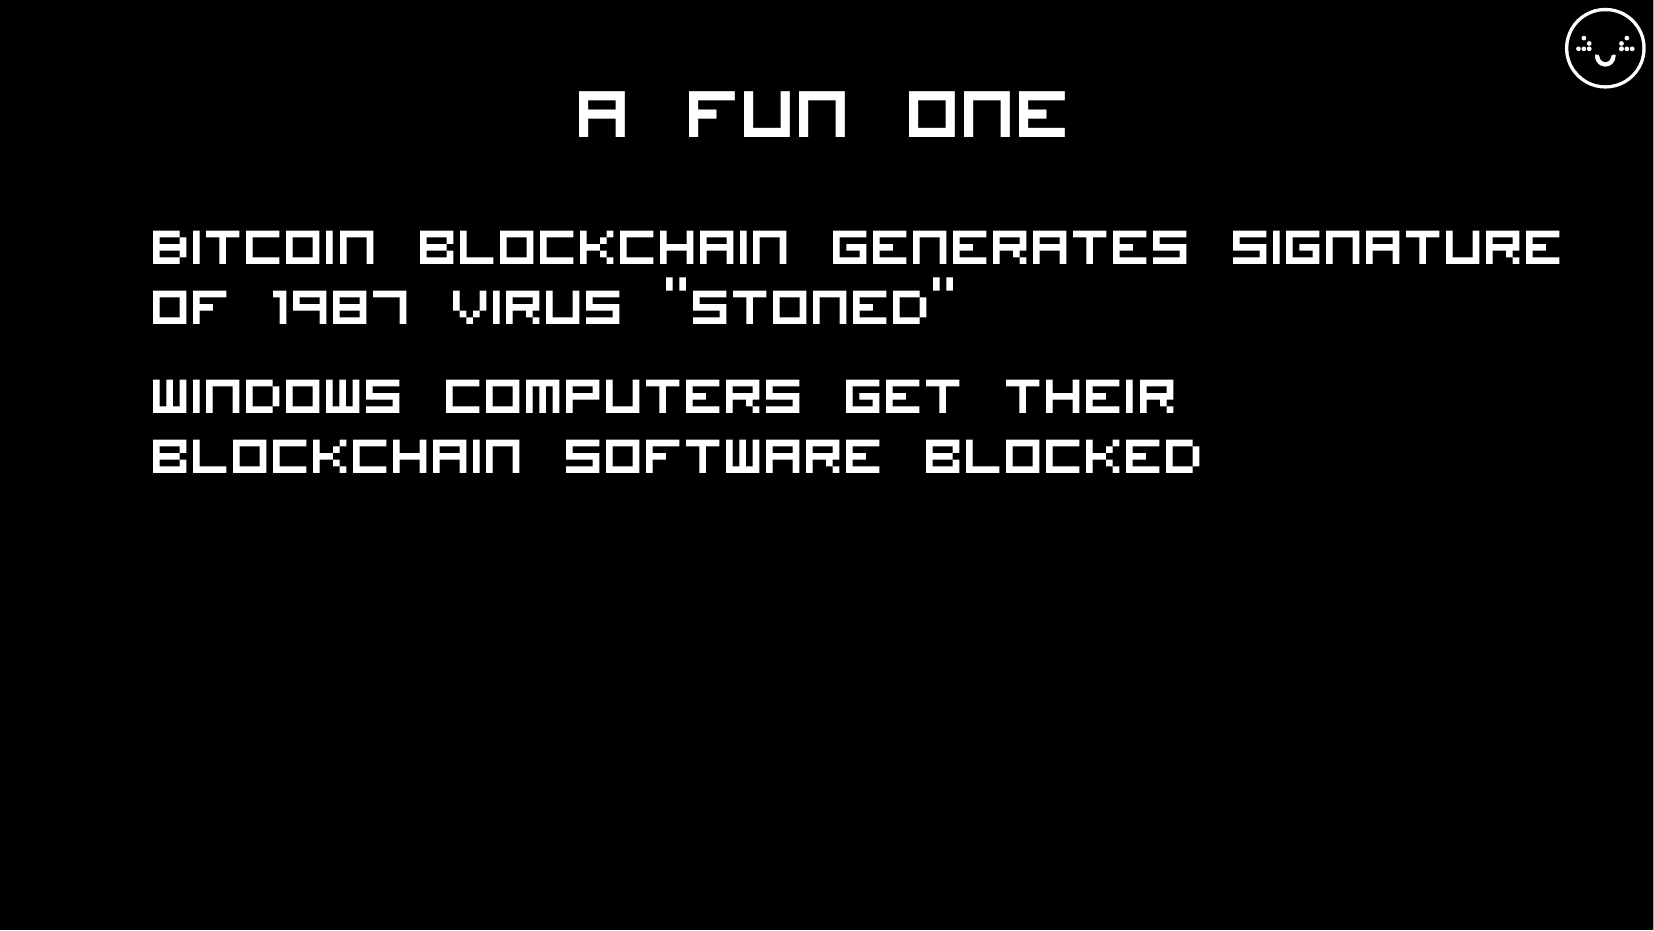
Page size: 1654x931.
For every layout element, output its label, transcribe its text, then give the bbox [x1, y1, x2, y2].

title A fun one [82, 37, 1571, 193]
list Bitcoin blockchain generates signature of 1987 virus “Stoned” windows computers get their blockchain software blocked [82, 217, 1571, 758]
